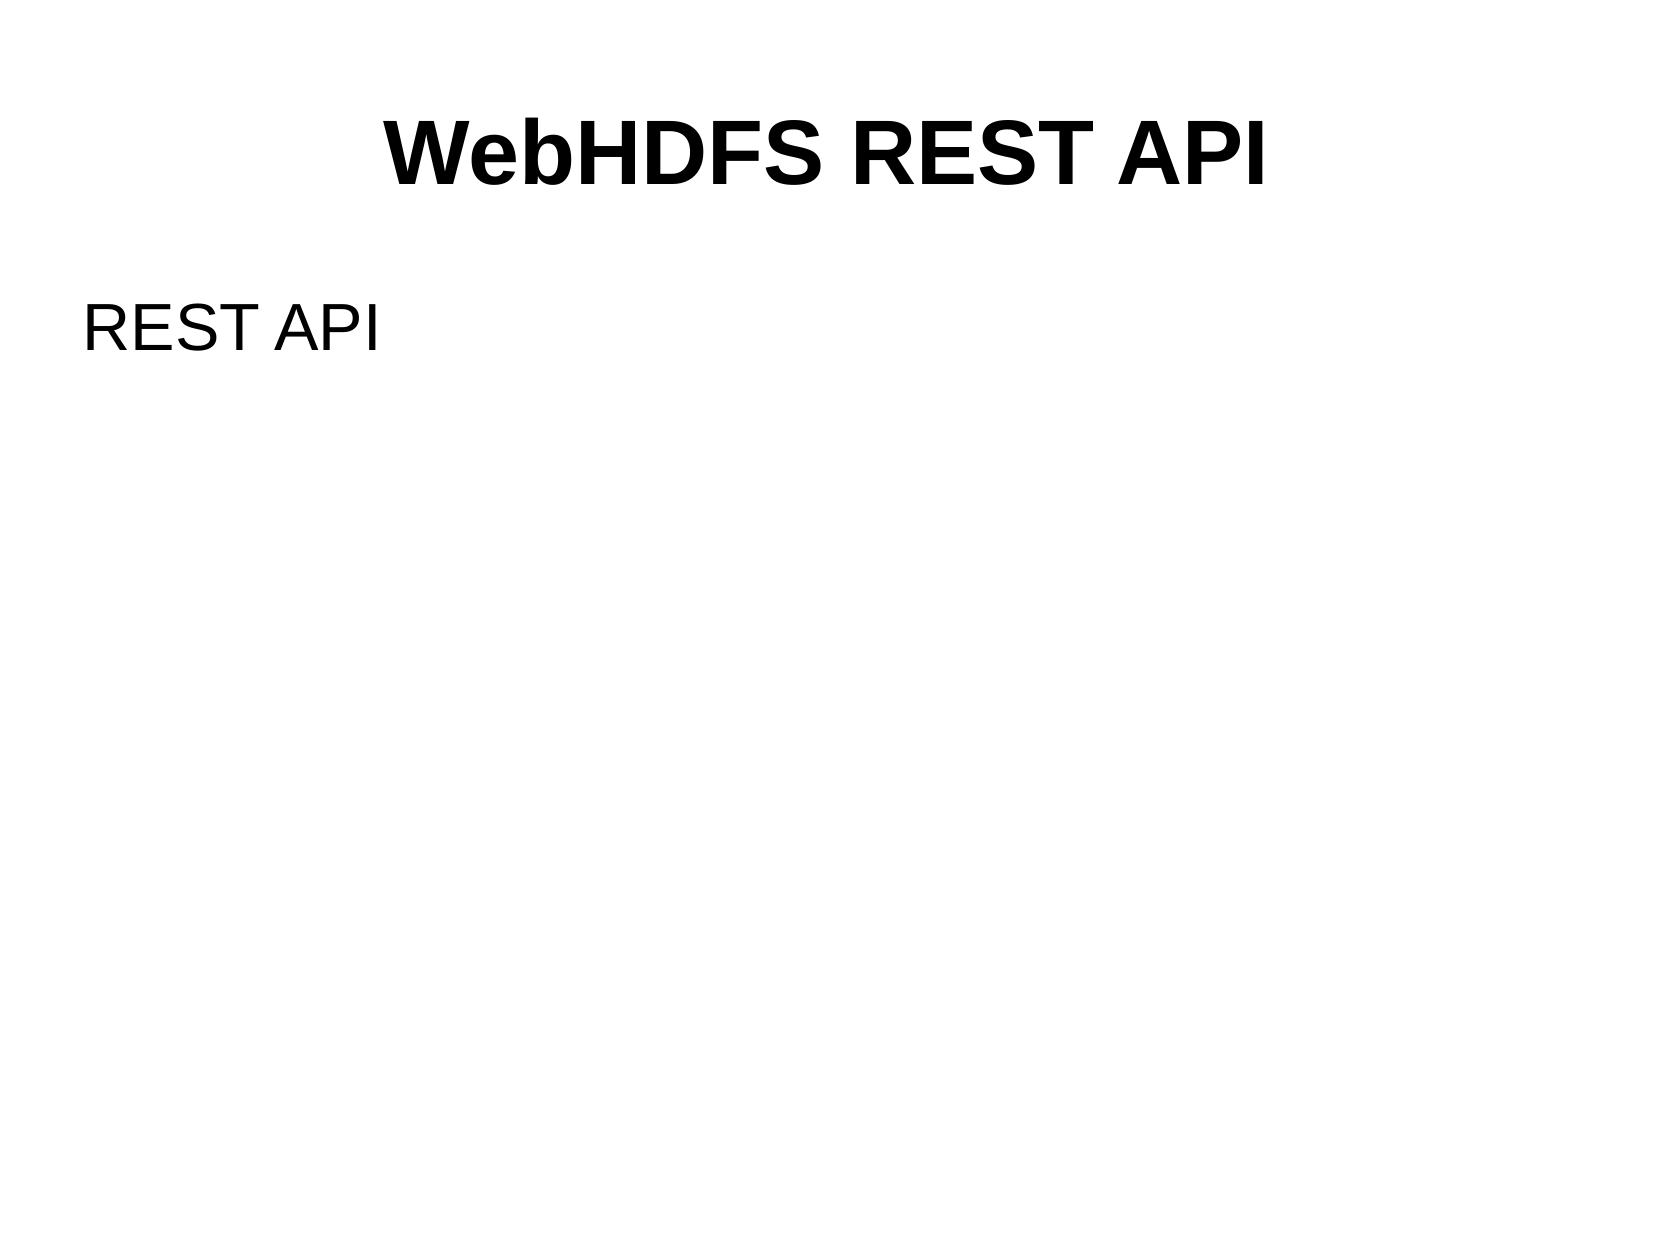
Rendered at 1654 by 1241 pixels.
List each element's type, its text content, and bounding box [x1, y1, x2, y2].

title WebHDFS REST API [82, 49, 1571, 257]
subtitle REST API [82, 290, 1571, 1010]
